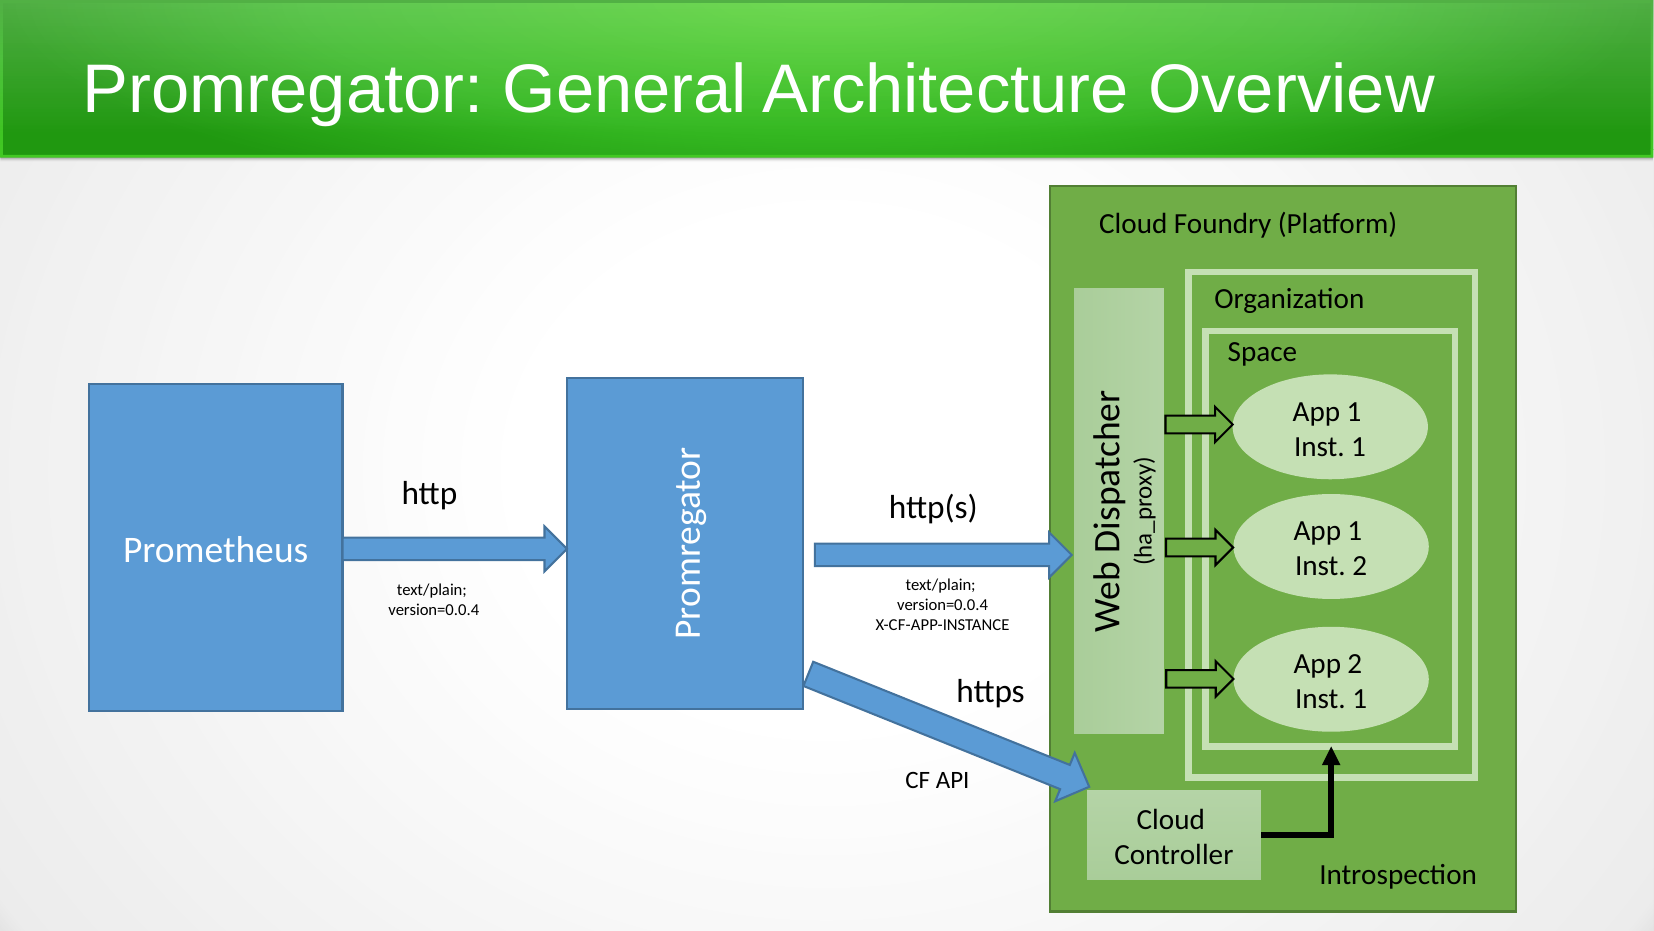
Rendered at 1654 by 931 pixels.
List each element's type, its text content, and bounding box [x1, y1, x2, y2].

text_box https [941, 661, 1040, 717]
text_box [803, 186, 1517, 912]
text_box Space [1212, 324, 1313, 375]
text_box Cloud Foundry (Platform) [1084, 197, 1413, 247]
text_box http(s) [874, 477, 993, 533]
text_box Prometheus [89, 384, 343, 711]
text_box text/plain; version=0.0.4 X-CF-APP-INSTANCE [860, 566, 1025, 642]
text_box [342, 526, 567, 572]
text_box http [386, 463, 473, 519]
title Promregator: General Architecture Overview [82, 35, 1571, 142]
text_box CF API [890, 755, 985, 801]
text_box Web Dispatcher (ha_proxy) [1073, 287, 1165, 735]
text_box App 2 Inst. 1 [1234, 627, 1428, 731]
text_box Promregator [566, 377, 804, 709]
text_box App 1 Inst. 2 [1234, 495, 1428, 598]
text_box Introspection [1304, 847, 1492, 898]
text_box Organization [1199, 272, 1380, 323]
text_box Cloud Controller [1086, 789, 1262, 881]
text_box text/plain; version=0.0.4 [373, 571, 495, 626]
text_box App 1 Inst. 1 [1233, 375, 1427, 479]
